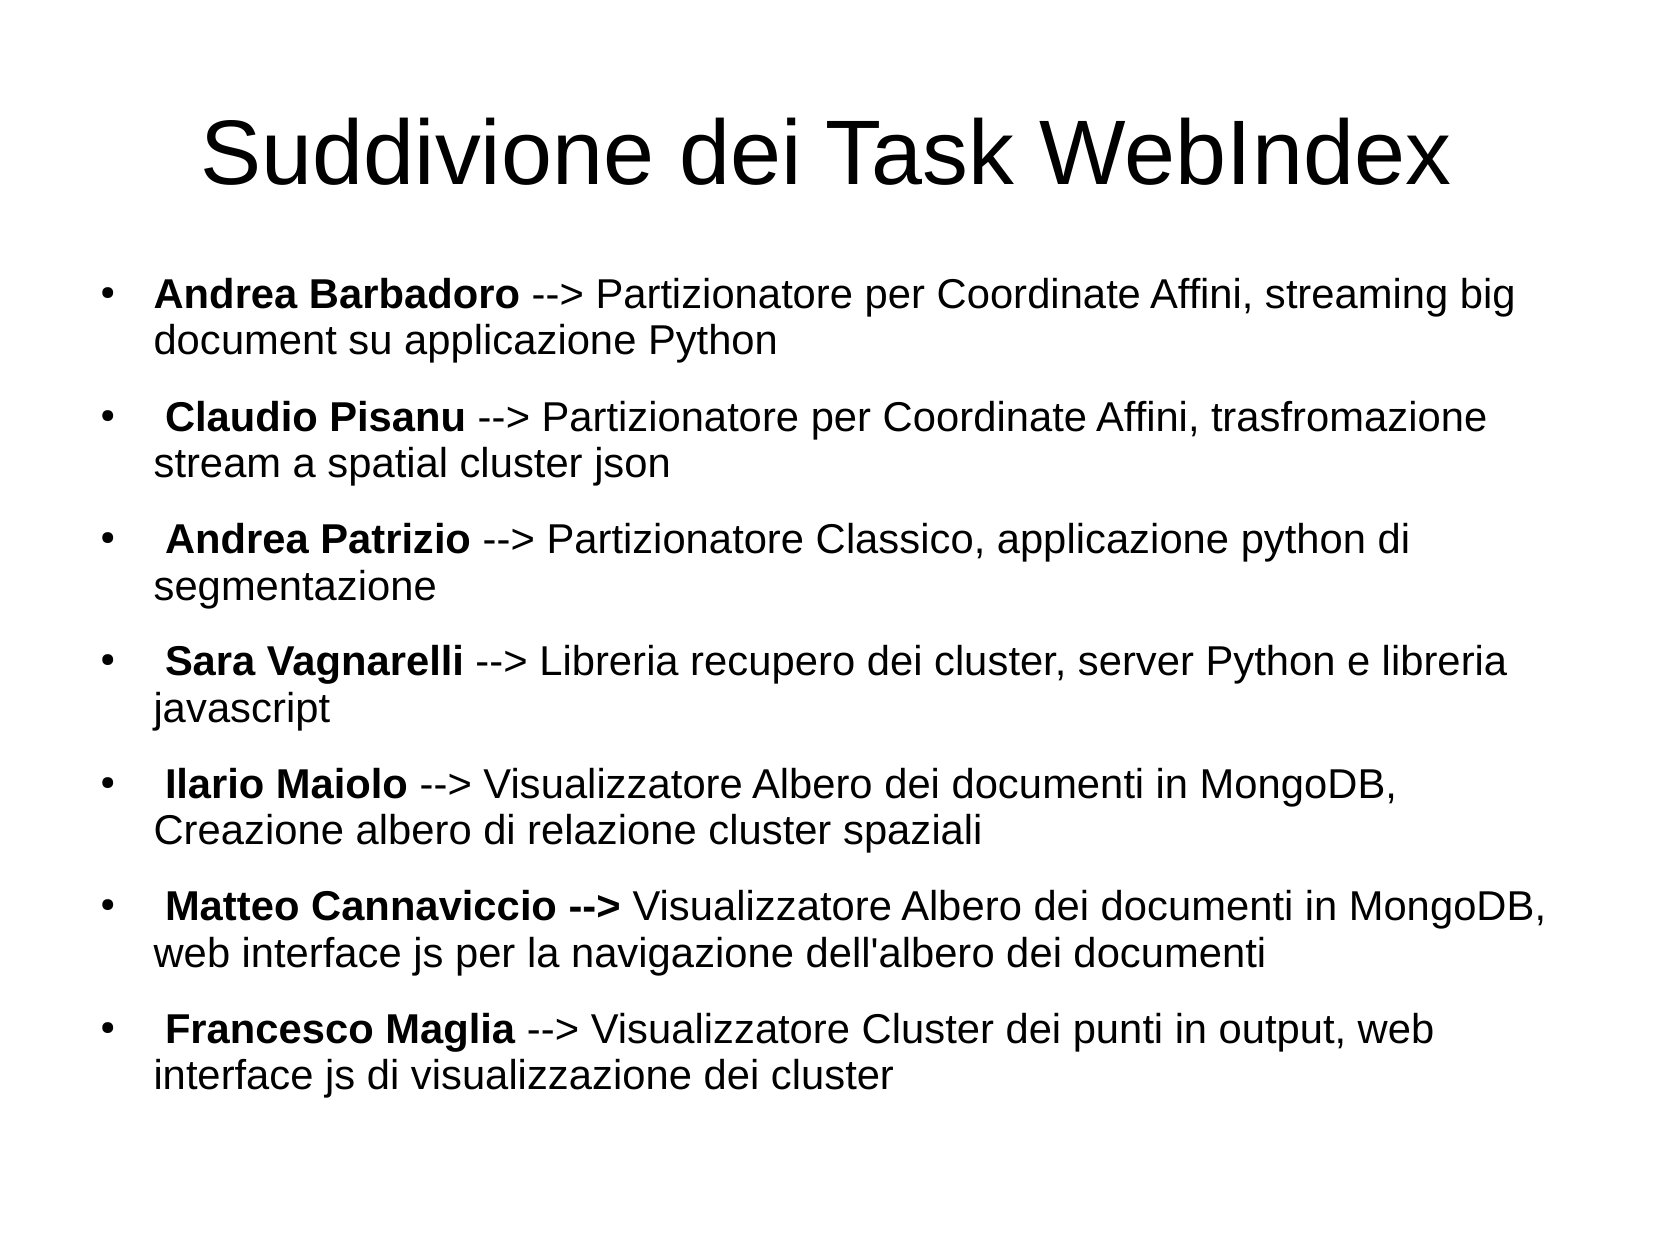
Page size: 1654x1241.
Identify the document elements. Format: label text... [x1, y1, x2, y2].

title Suddivione dei Task WebIndex [82, 49, 1571, 257]
list Andrea Barbadoro --> Partizionatore per Coordinate Affini, streaming big document su applicazione Python Claudio Pisanu --> Partizionatore per Coordinate Affini, trasfromazione stream a spatial cluster json Andrea Patrizio --> Partizionatore Classico, applicazione python di segmentazione Sara Vagnarelli --> Libreria recupero dei cluster, server Python e libreria javascript Ilario Maiolo --> Visualizzatore Albero dei documenti in MongoDB, Creazione albero di relazione cluster spaziali Matteo Cannaviccio --> Visualizzatore Albero dei documenti in MongoDB, web interface js per la navigazione dell'albero dei documenti Francesco Maglia --> Visualizzatore Cluster dei punti in output, web interface js di visualizzazione dei cluster [82, 270, 1571, 1099]
